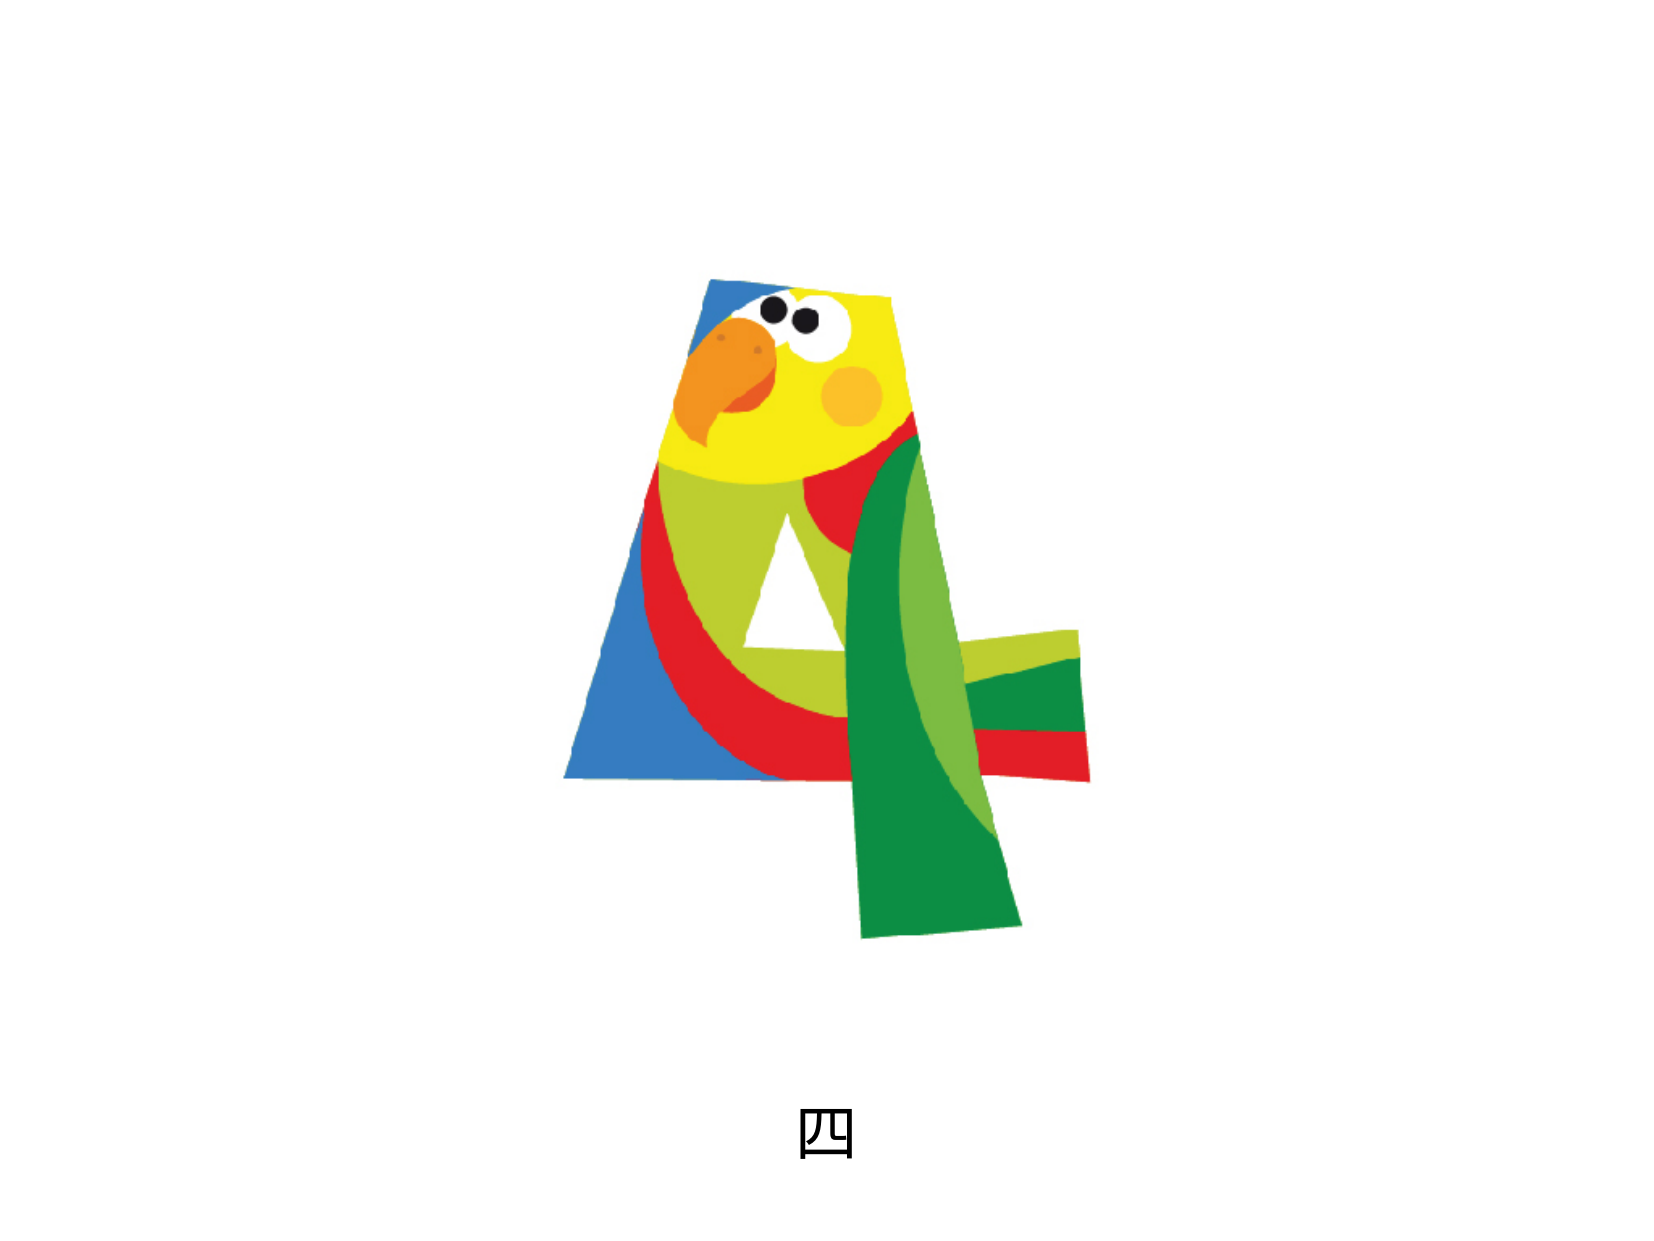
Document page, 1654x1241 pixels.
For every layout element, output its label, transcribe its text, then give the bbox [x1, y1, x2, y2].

picture [0, 0, 1654, 1241]
title 四 [82, 1025, 1571, 1233]
